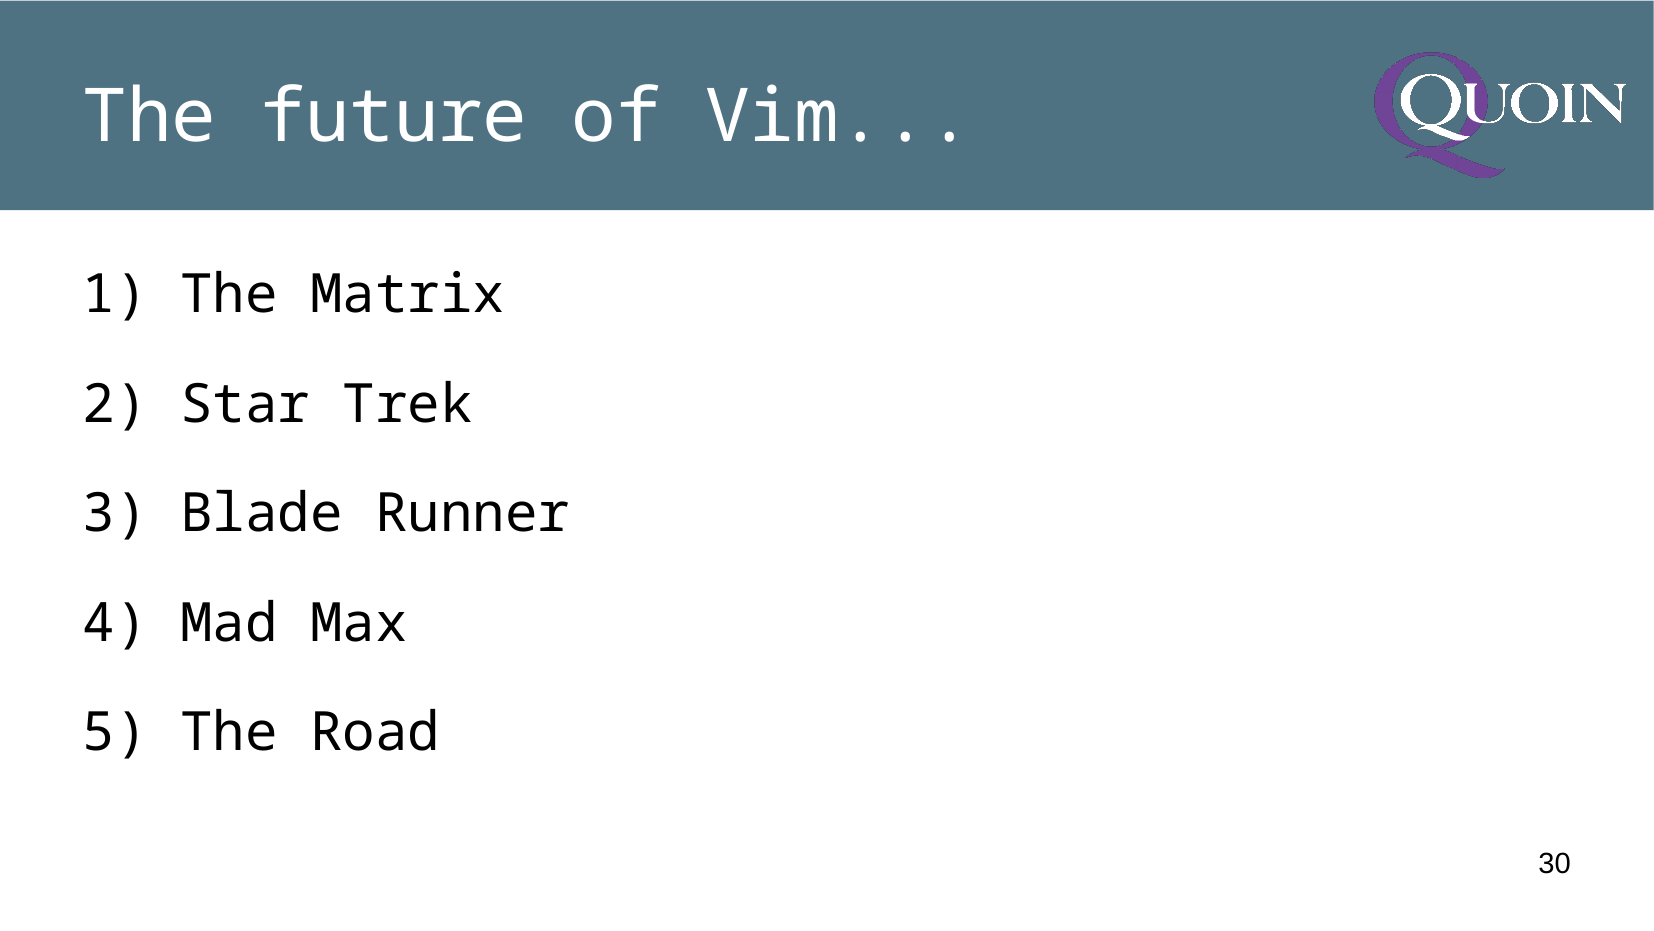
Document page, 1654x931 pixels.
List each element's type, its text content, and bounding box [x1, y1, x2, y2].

picture [1372, 49, 1654, 180]
subtitle The Matrix Star Trek Blade Runner Mad Max The Road [82, 255, 1571, 840]
title The future of Vim... [82, 35, 1235, 189]
